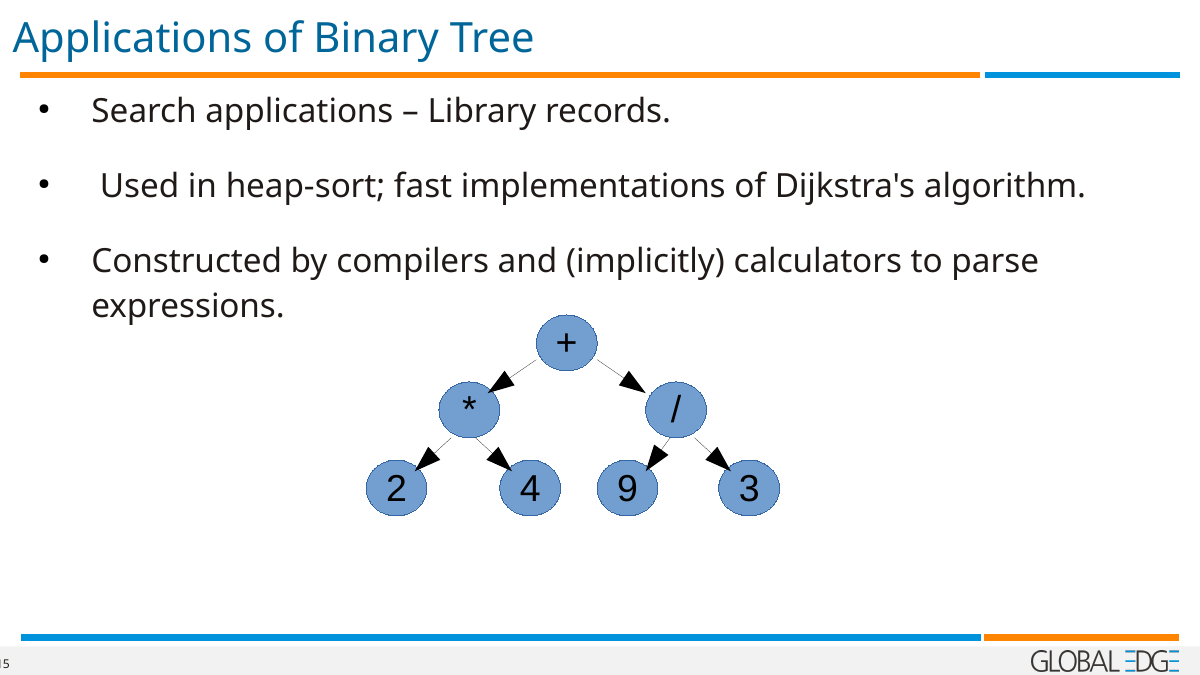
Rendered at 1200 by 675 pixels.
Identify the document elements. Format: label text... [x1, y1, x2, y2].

title Applications of Binary Tree [12, 9, 1088, 63]
text_box 3 [718, 460, 780, 516]
text_box 2 [366, 460, 427, 516]
picture [1031, 650, 1179, 672]
text_box / [645, 381, 707, 438]
text_box 9 [597, 460, 658, 516]
text_box * [438, 381, 500, 438]
text_box + [536, 314, 598, 371]
list Search applications – Library records. Used in heap-sort; fast implementations of Dijkstra's algorithm. Constructed by compilers and (implicitly) calculators to parse expressions. [20, 87, 1179, 628]
text_box 4 [499, 460, 561, 516]
